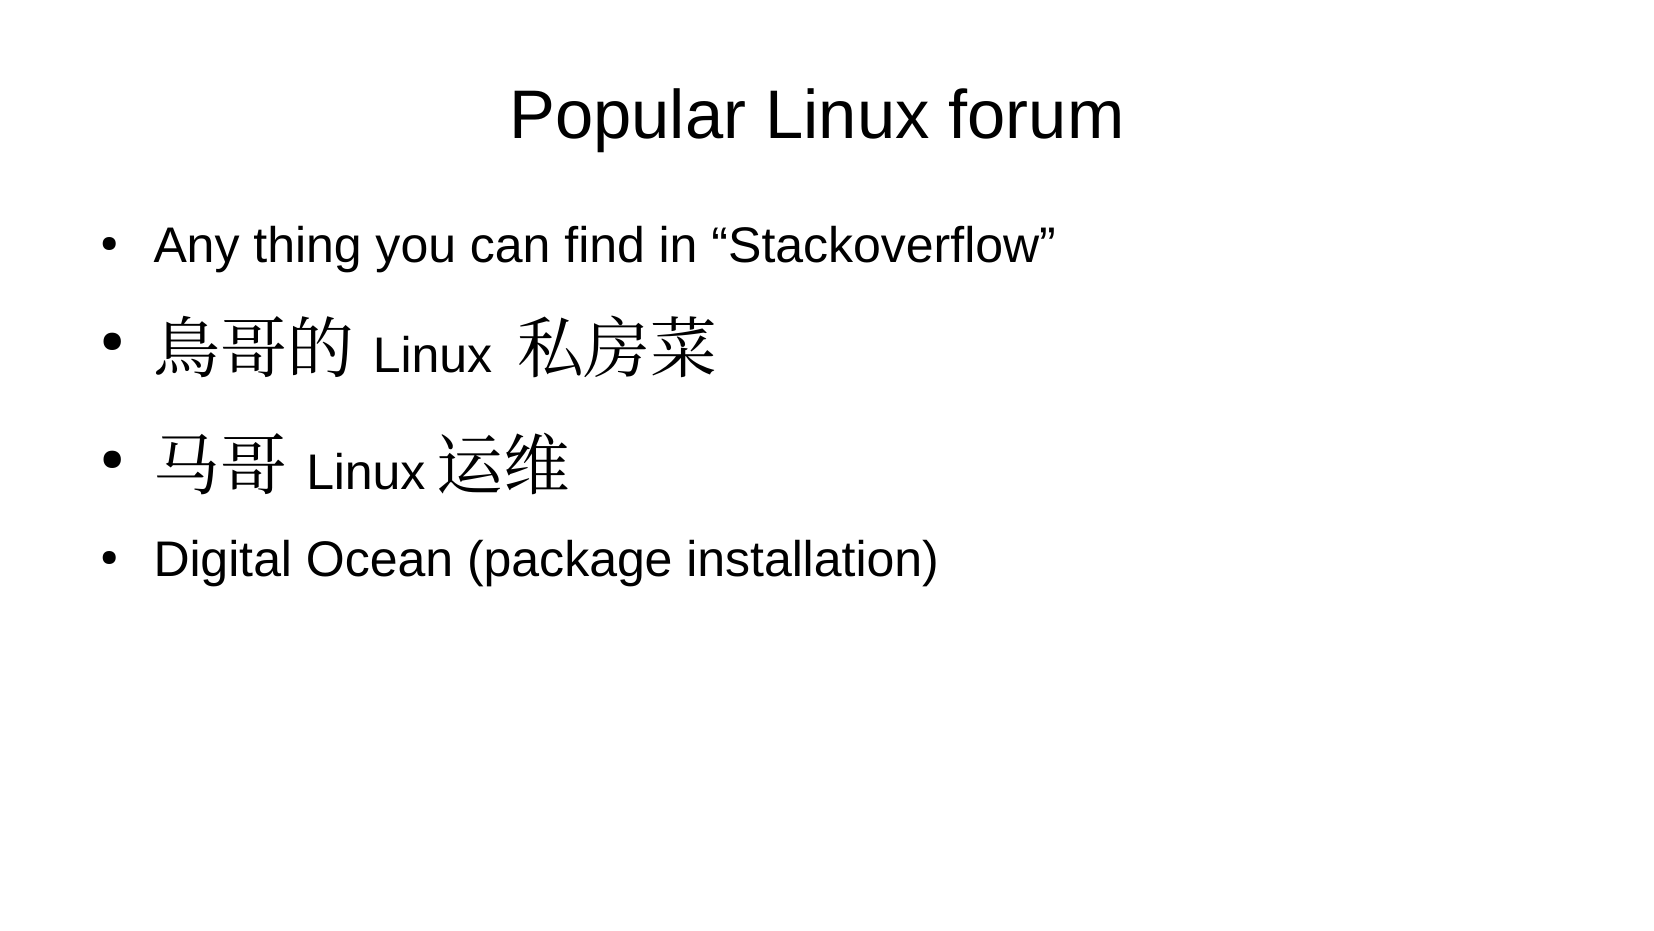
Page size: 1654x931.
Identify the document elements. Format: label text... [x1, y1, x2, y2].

title Popular Linux forum [82, 37, 1571, 193]
list Any thing you can find in “Stackoverflow” 鳥哥的Linux 私房菜 马哥Linux运维 Digital Ocean (package installation) [82, 217, 1571, 758]
